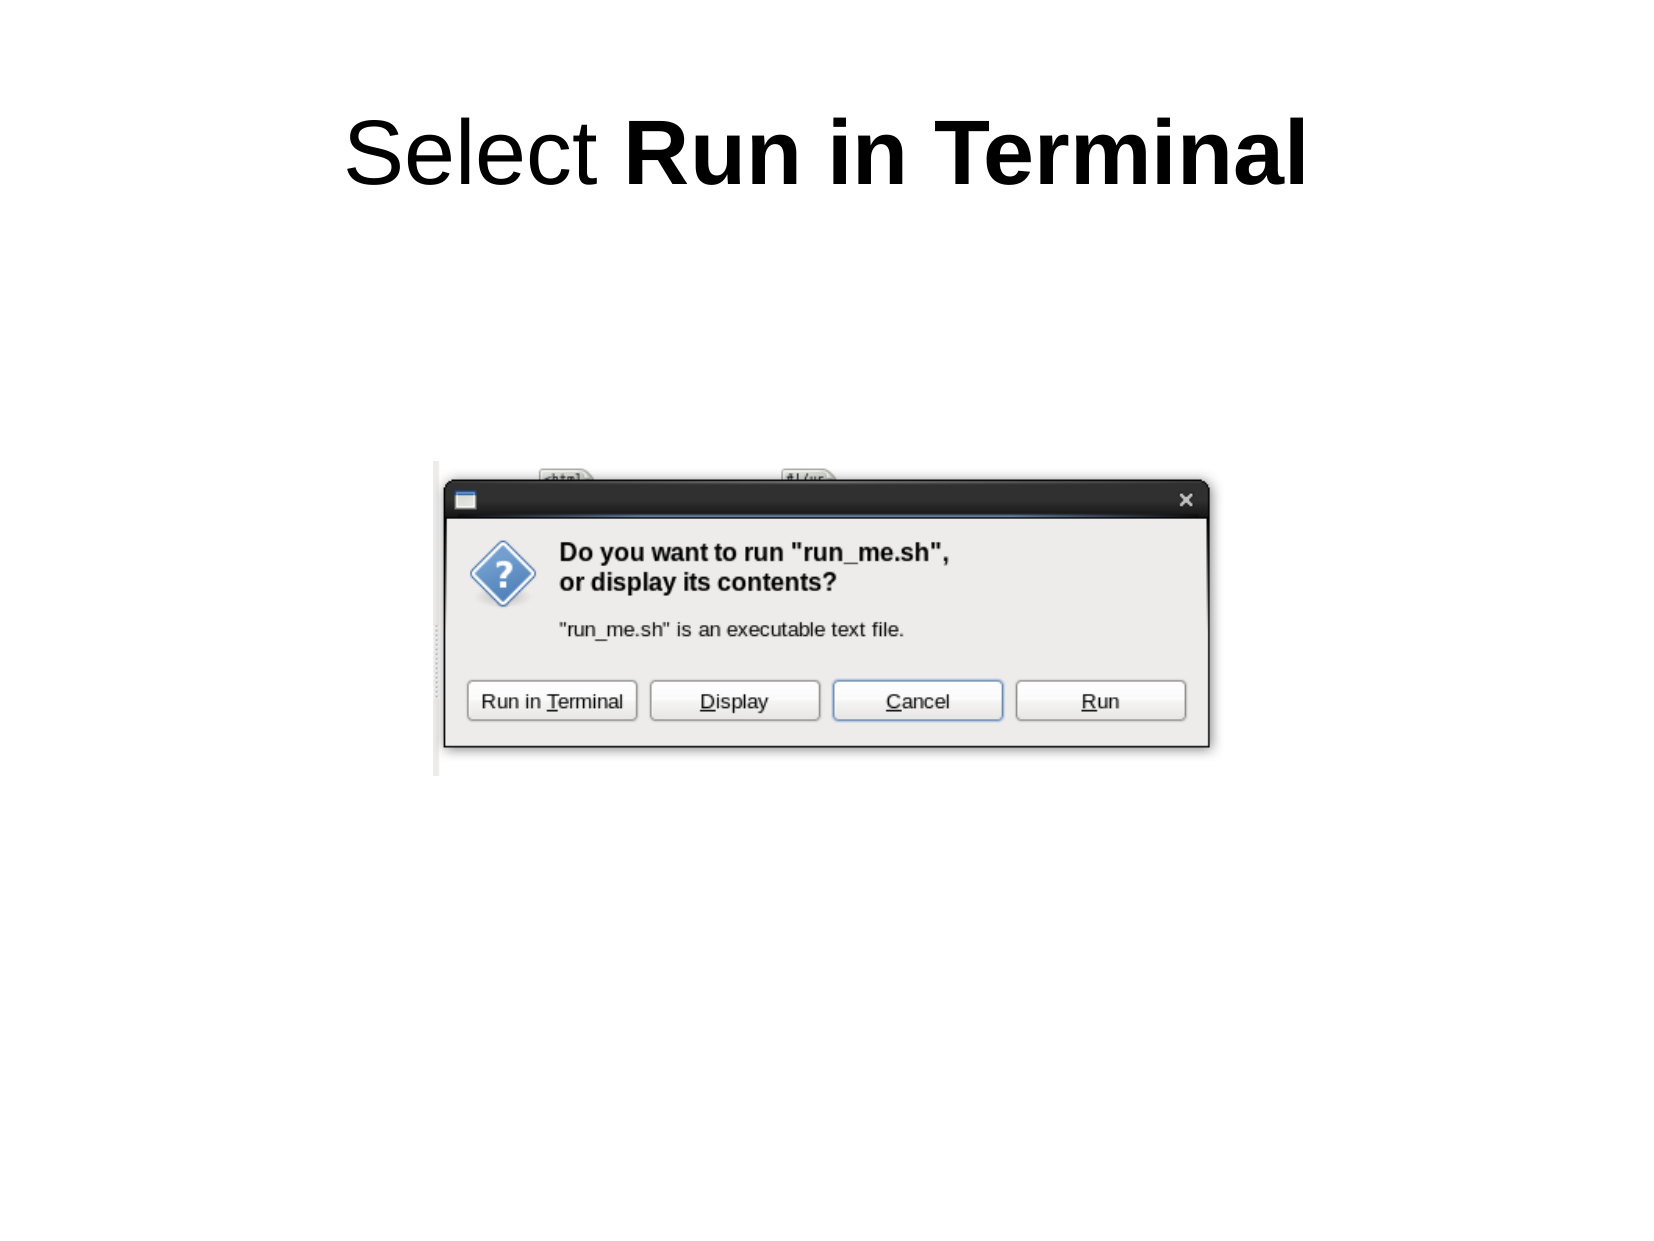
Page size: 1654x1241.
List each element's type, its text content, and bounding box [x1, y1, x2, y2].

title Select Run in Terminal [82, 56, 1571, 250]
picture [433, 461, 1224, 777]
